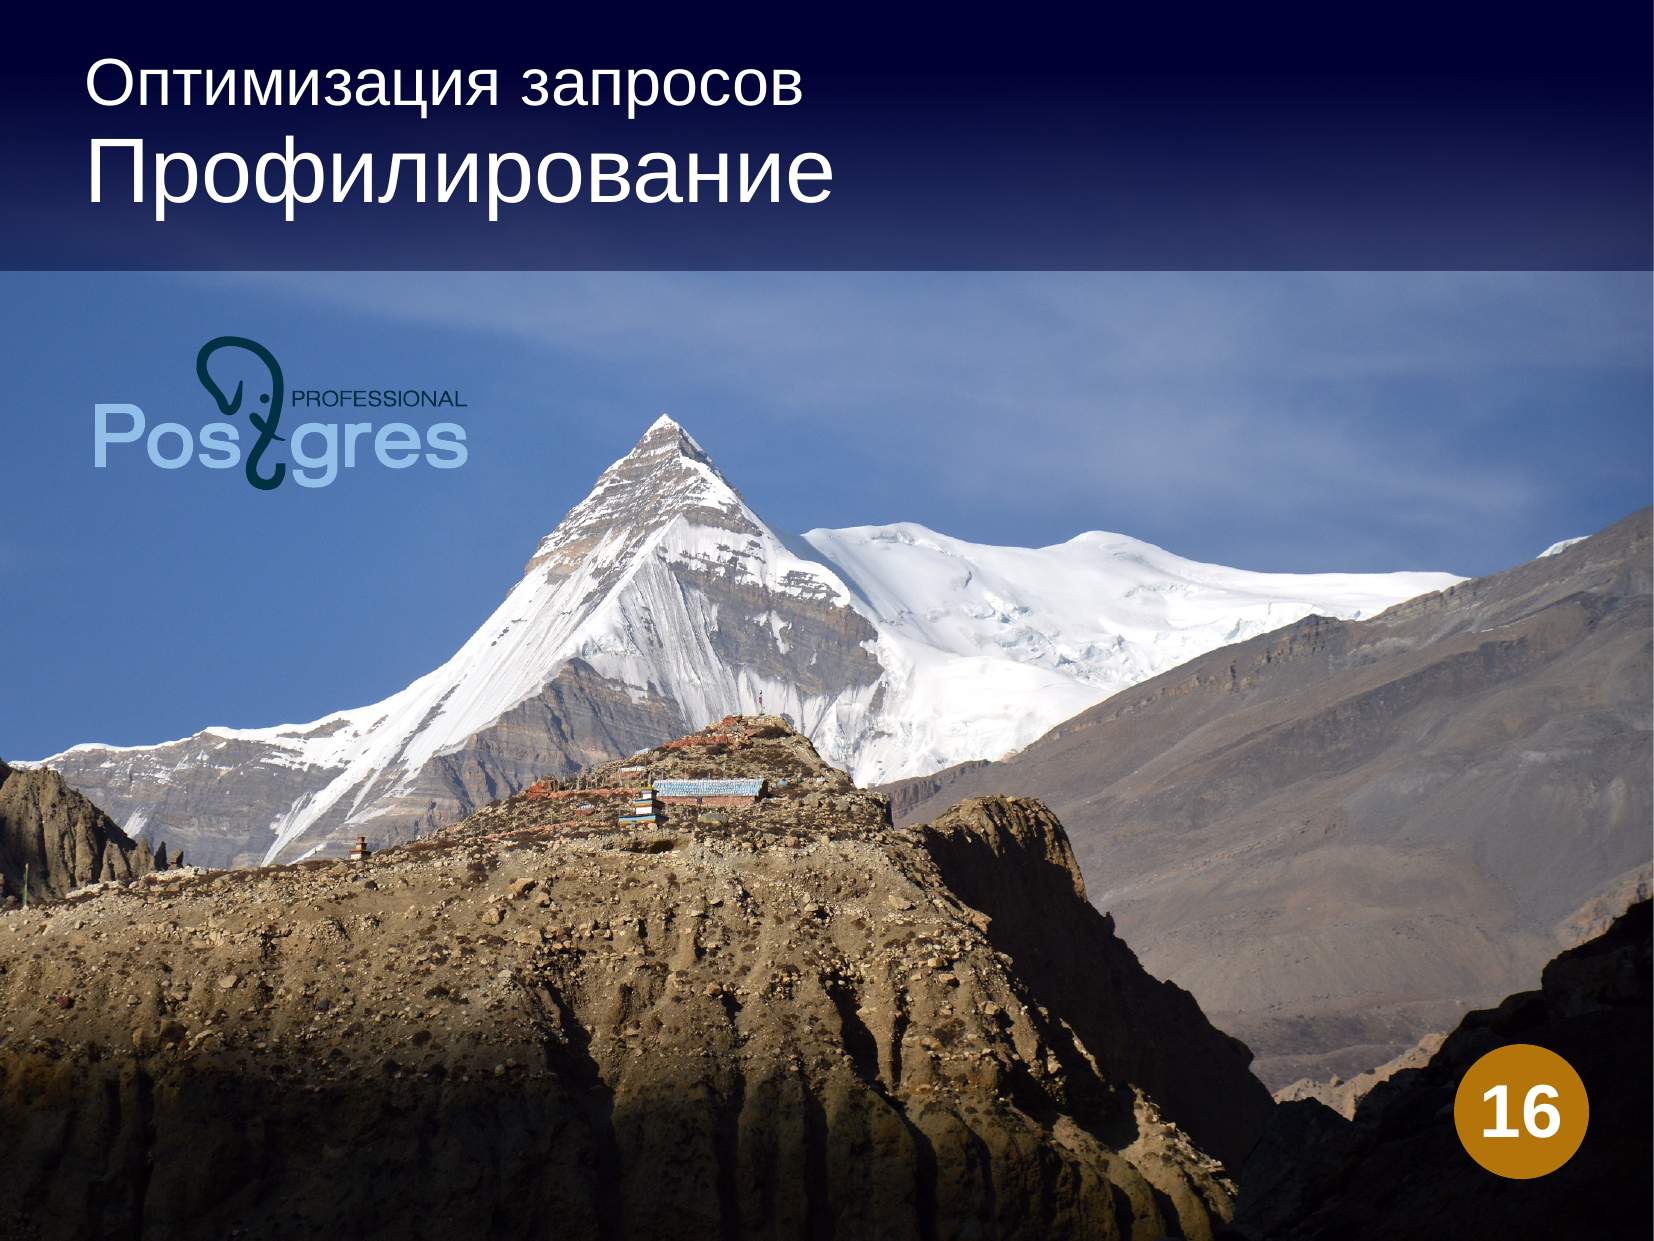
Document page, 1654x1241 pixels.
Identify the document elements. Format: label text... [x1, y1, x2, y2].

picture [0, 271, 1654, 1241]
text_box 16 [1454, 1044, 1590, 1180]
title Оптимизация запросов Профилирование [84, 44, 1636, 251]
